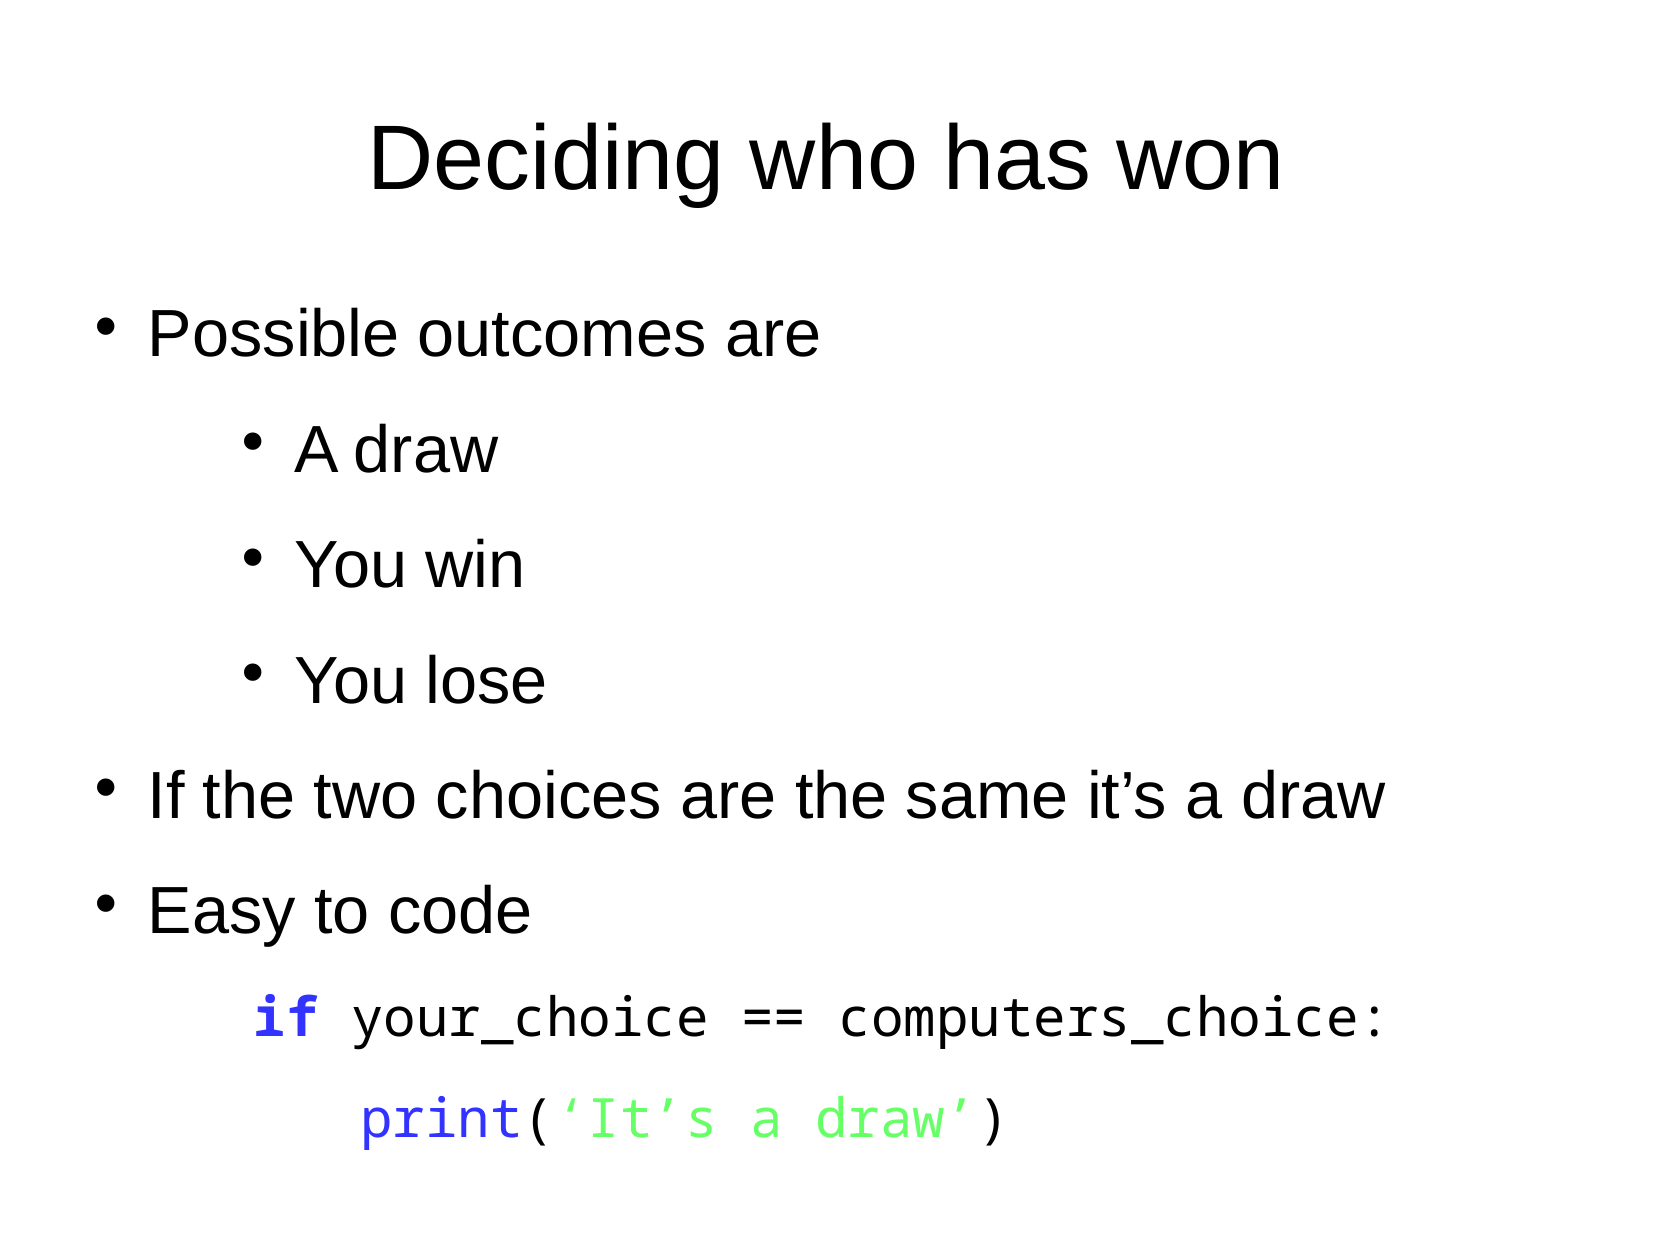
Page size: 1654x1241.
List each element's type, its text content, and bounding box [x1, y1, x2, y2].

text_box Possible outcomes are A draw You win You lose If the two choices are the same it’s a draw Easy to code if your_choice == computers_choice: print(‘It’s a draw’) [76, 290, 1565, 1010]
text_box Deciding who has won [82, 49, 1571, 257]
